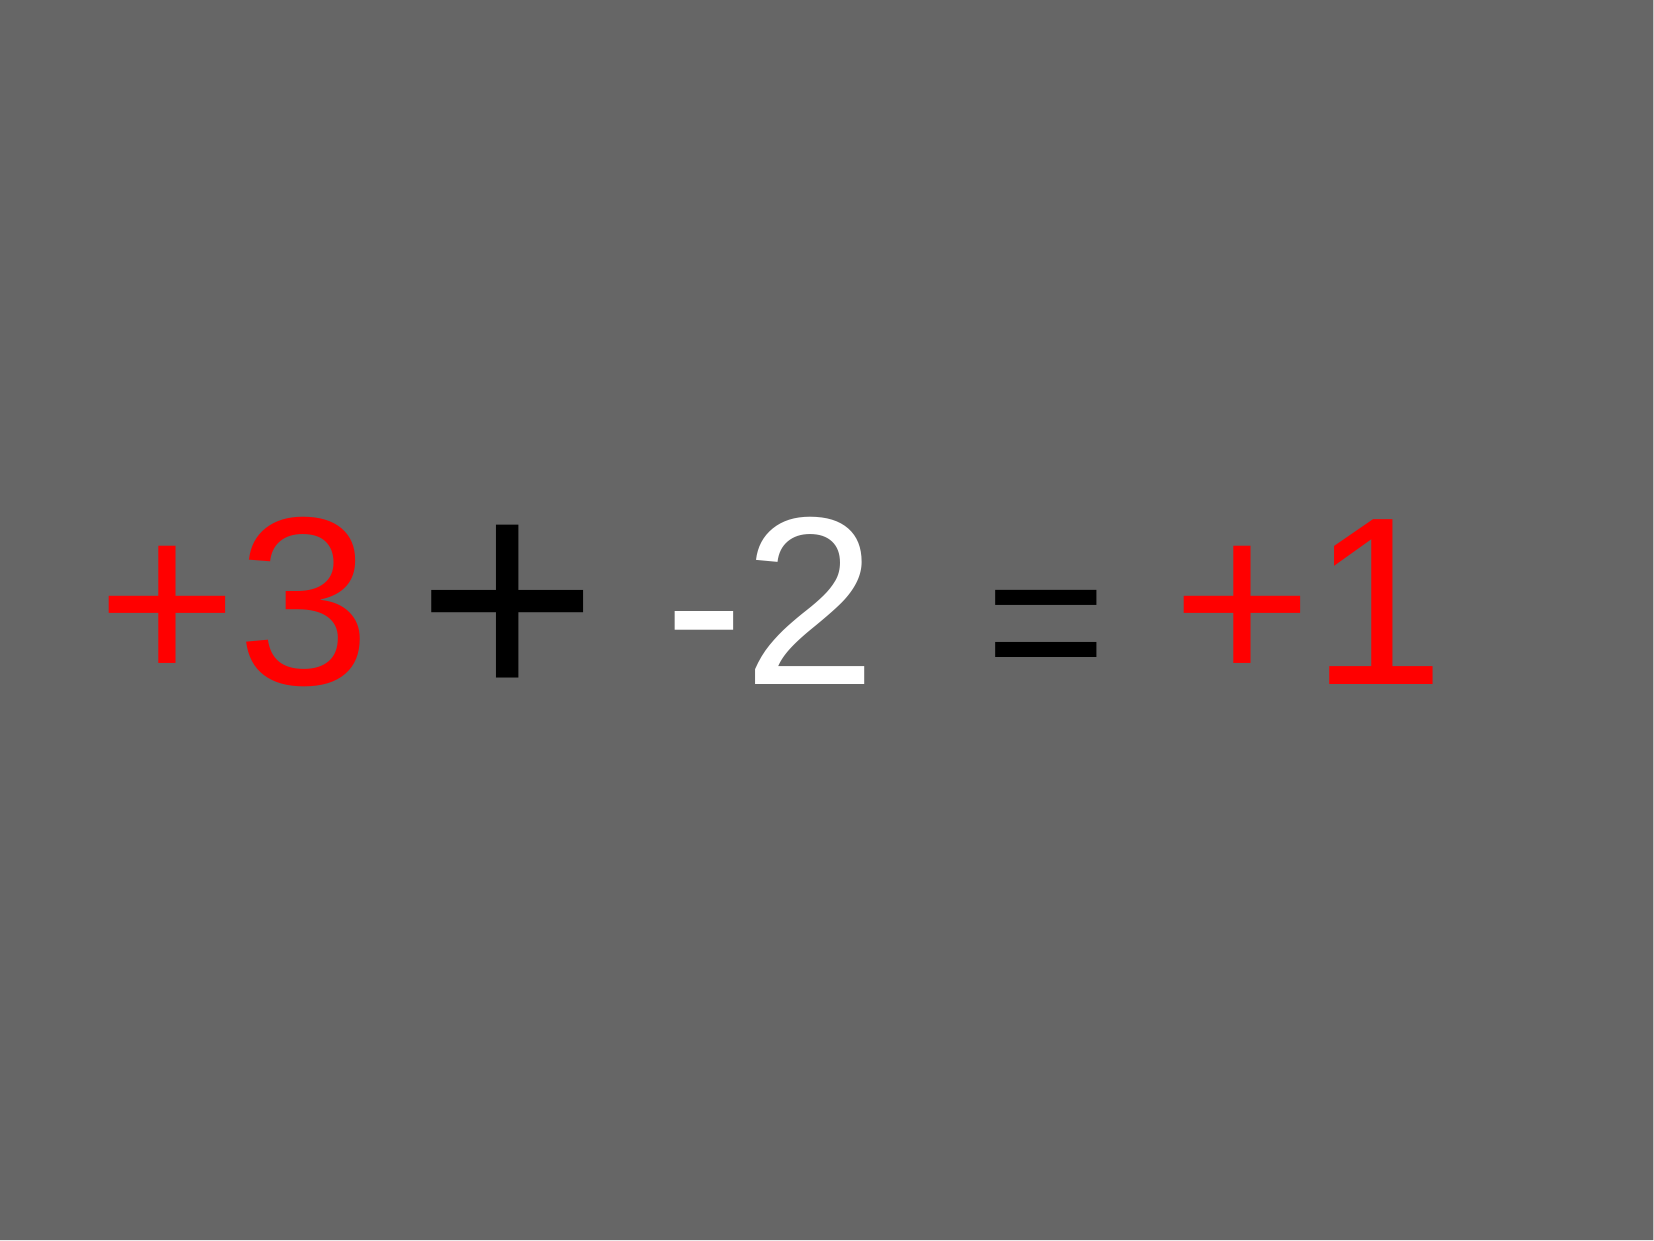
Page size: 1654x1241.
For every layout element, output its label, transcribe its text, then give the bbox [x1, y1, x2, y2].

text_box = [970, 496, 1123, 745]
text_box +3 [82, 460, 402, 743]
text_box + [402, 415, 615, 780]
text_box -2 [649, 460, 893, 744]
text_box [0, 0, 1654, 1241]
text_box +1 [1157, 460, 1494, 744]
